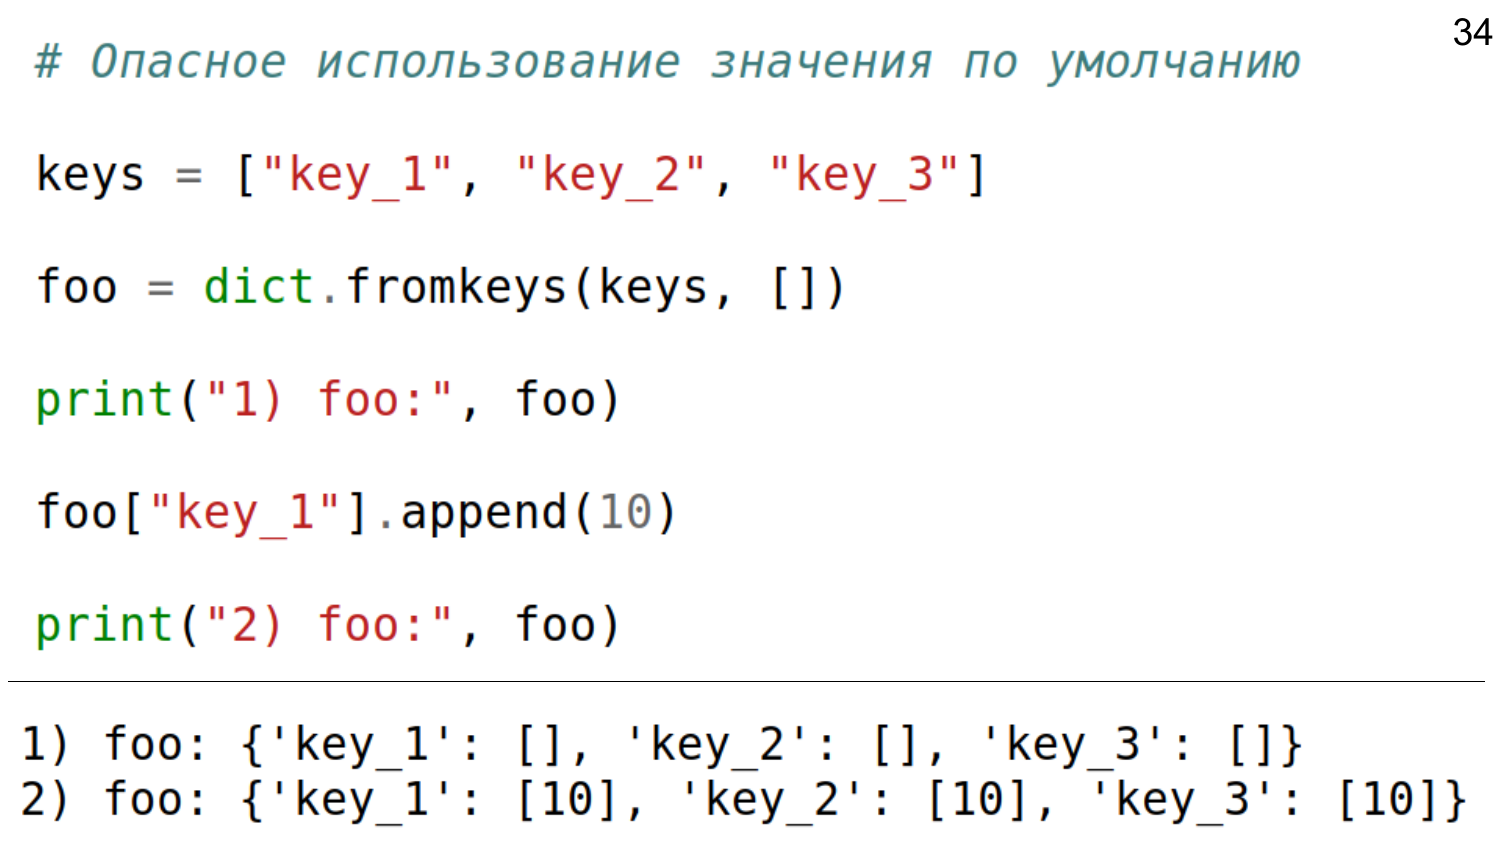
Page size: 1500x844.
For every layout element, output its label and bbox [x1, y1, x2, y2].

picture [17, 34, 1340, 677]
picture [12, 708, 1476, 835]
